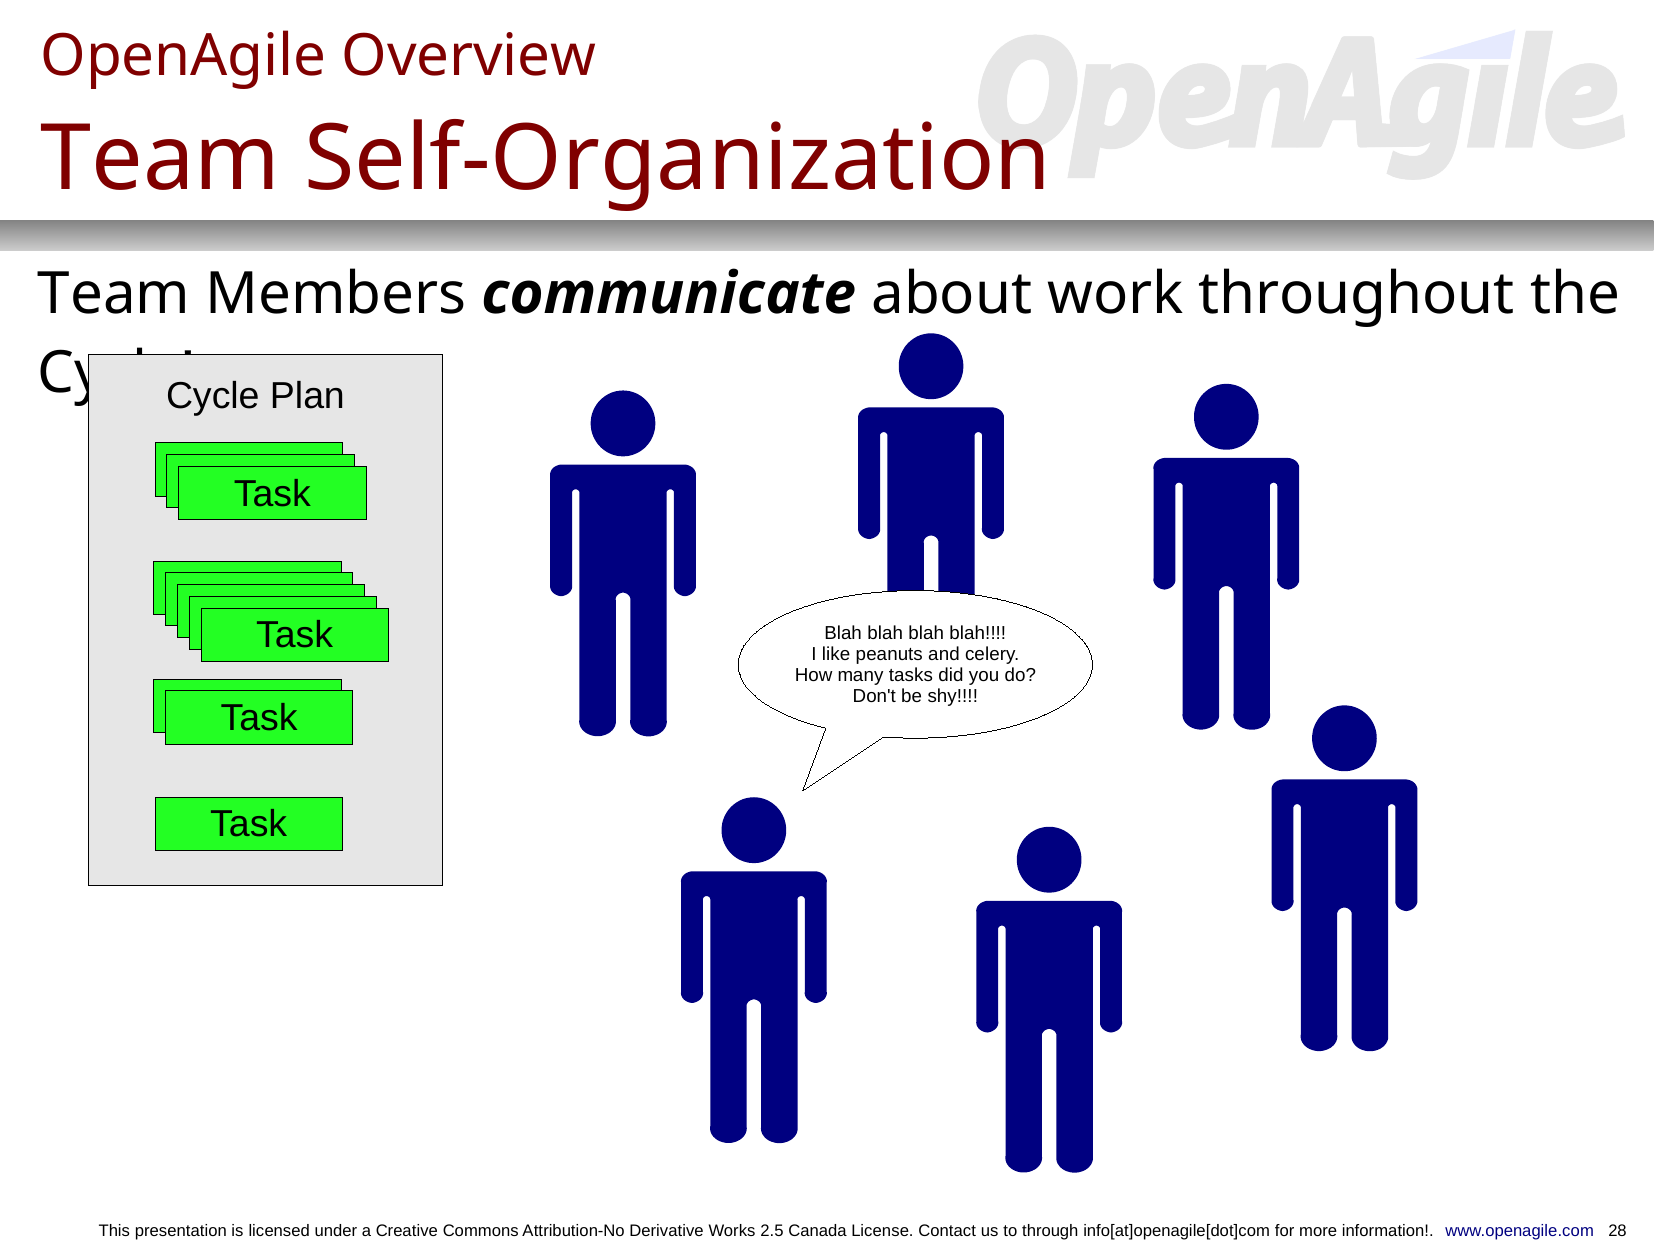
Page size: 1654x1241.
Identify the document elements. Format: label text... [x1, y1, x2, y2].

text_box [88, 354, 443, 886]
text_box Task [153, 679, 342, 733]
text_box [1312, 705, 1377, 772]
text_box [721, 797, 787, 864]
text_box Task [155, 797, 343, 851]
title OpenAgile Overview Team Self-Organization [40, 8, 1654, 222]
text_box [898, 333, 964, 400]
text_box Task [201, 608, 389, 662]
text_box [1016, 826, 1082, 893]
text_box [858, 407, 1004, 594]
text_box Task [166, 454, 355, 508]
text_box [590, 390, 656, 457]
text_box Cycle Plan [151, 367, 361, 450]
text_box [1153, 457, 1300, 730]
text_box Task [177, 584, 365, 638]
text_box Task [178, 466, 367, 520]
text_box Task [153, 561, 342, 615]
text_box [1194, 383, 1259, 450]
text_box Task [189, 596, 377, 650]
text_box [976, 900, 1123, 1173]
text_box Blah blah blah blah!!!! I like peanuts and celery. How many tasks did you do? Don't be shy!!!! [738, 590, 1093, 791]
text_box [550, 464, 696, 737]
text_box Task [165, 572, 353, 626]
text_box [680, 871, 827, 1144]
text_box Task [165, 690, 353, 745]
text_box Task [155, 442, 343, 497]
text_box [1271, 779, 1418, 1052]
list Team Members communicate about work throughout the Cycle! [37, 251, 1654, 1192]
